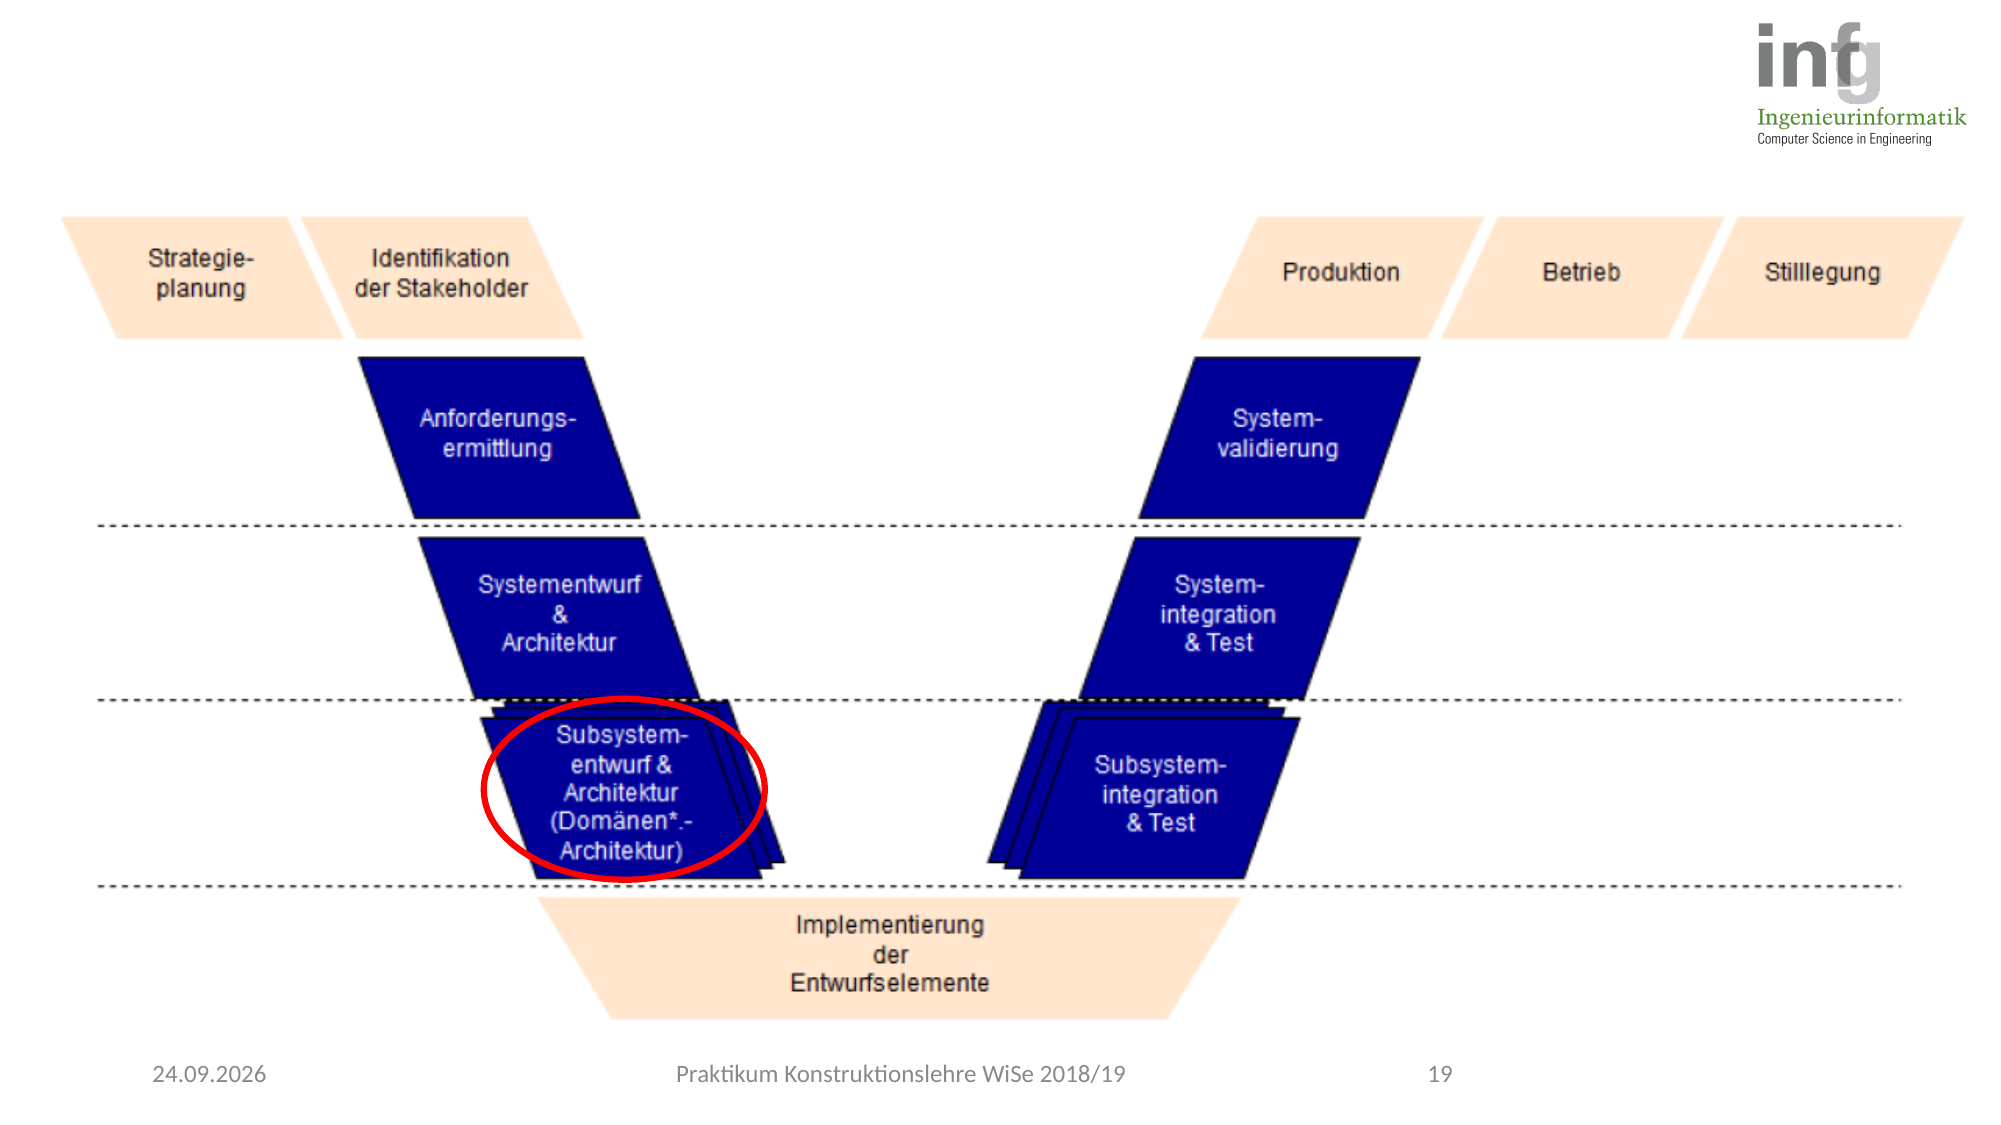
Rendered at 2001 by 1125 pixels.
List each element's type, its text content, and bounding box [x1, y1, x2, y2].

picture [42, 155, 1982, 1059]
text_box 10.01.2019 [137, 1042, 403, 1103]
text_box 19 [1412, 1042, 1863, 1103]
text_box Praktikum Konstruktionslehre WiSe 2018/19 [403, 1042, 1400, 1103]
